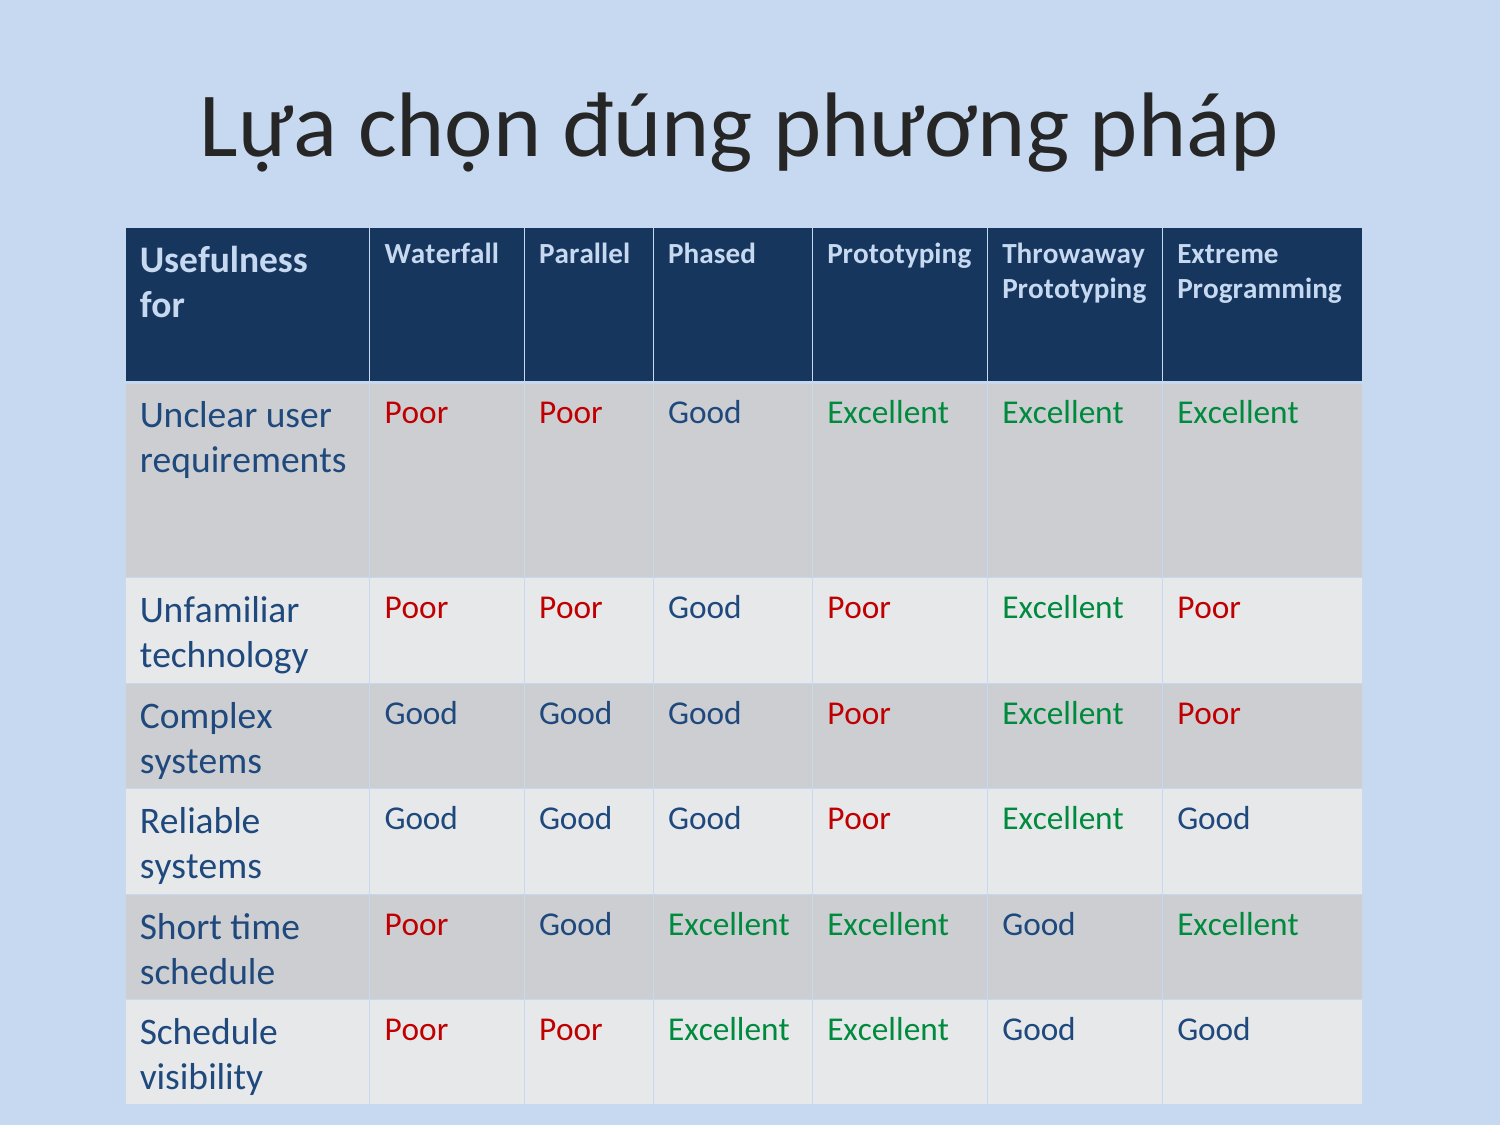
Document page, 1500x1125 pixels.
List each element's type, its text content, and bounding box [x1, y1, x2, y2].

table_cell Good [1163, 789, 1362, 894]
table_cell Poor [370, 1000, 524, 1104]
table_cell Good [525, 789, 653, 894]
table_cell Unfamiliar technology [126, 578, 369, 683]
table_cell Good [525, 684, 653, 788]
table_cell Good [988, 895, 1162, 999]
table_cell Good [370, 684, 524, 788]
table_cell Excellent [988, 578, 1162, 683]
table_cell Short time schedule [126, 895, 369, 999]
table_header Prototyping [813, 228, 987, 381]
table_cell Good [654, 684, 812, 788]
table_cell Schedule visibility [126, 1000, 369, 1104]
table_cell Poor [813, 684, 987, 788]
table_cell Good [988, 1000, 1162, 1104]
table_cell Excellent [988, 384, 1162, 577]
table_cell Excellent [813, 1000, 987, 1104]
table_cell Good [654, 384, 812, 577]
table_header Waterfall [370, 228, 524, 381]
table_cell Excellent [988, 789, 1162, 894]
table_cell Good [654, 789, 812, 894]
table_cell Complex systems [126, 684, 369, 788]
table_header Parallel [525, 228, 653, 381]
table_cell Poor [370, 578, 524, 683]
table_cell Poor [813, 789, 987, 894]
table_cell Excellent [1163, 384, 1362, 577]
table_cell Poor [1163, 578, 1362, 683]
table_cell Poor [370, 384, 524, 577]
table_header Throwaway Prototyping [988, 228, 1162, 381]
table_cell Excellent [1163, 895, 1362, 999]
table_cell Excellent [813, 895, 987, 999]
table_cell Unclear user requirements [126, 384, 369, 577]
table_cell Poor [1163, 684, 1362, 788]
table_cell Good [654, 578, 812, 683]
table_cell Good [1163, 1000, 1362, 1104]
table_cell Good [370, 789, 524, 894]
table_cell Poor [370, 895, 524, 999]
table_cell Poor [525, 1000, 653, 1104]
table_cell Excellent [654, 1000, 812, 1104]
table_cell Excellent [654, 895, 812, 999]
table_cell Excellent [988, 684, 1162, 788]
table_cell Poor [525, 578, 653, 683]
table_header Phased [654, 228, 812, 381]
table_cell Excellent [813, 384, 987, 577]
table_header Usefulness for [126, 228, 369, 381]
table_cell Poor [525, 384, 653, 577]
table_header Extreme Programming [1163, 228, 1362, 381]
table_cell Reliable systems [126, 789, 369, 894]
table_cell Poor [813, 578, 987, 683]
title Lựa chọn đúng phương pháp [75, 45, 1426, 196]
table_cell Good [525, 895, 653, 999]
